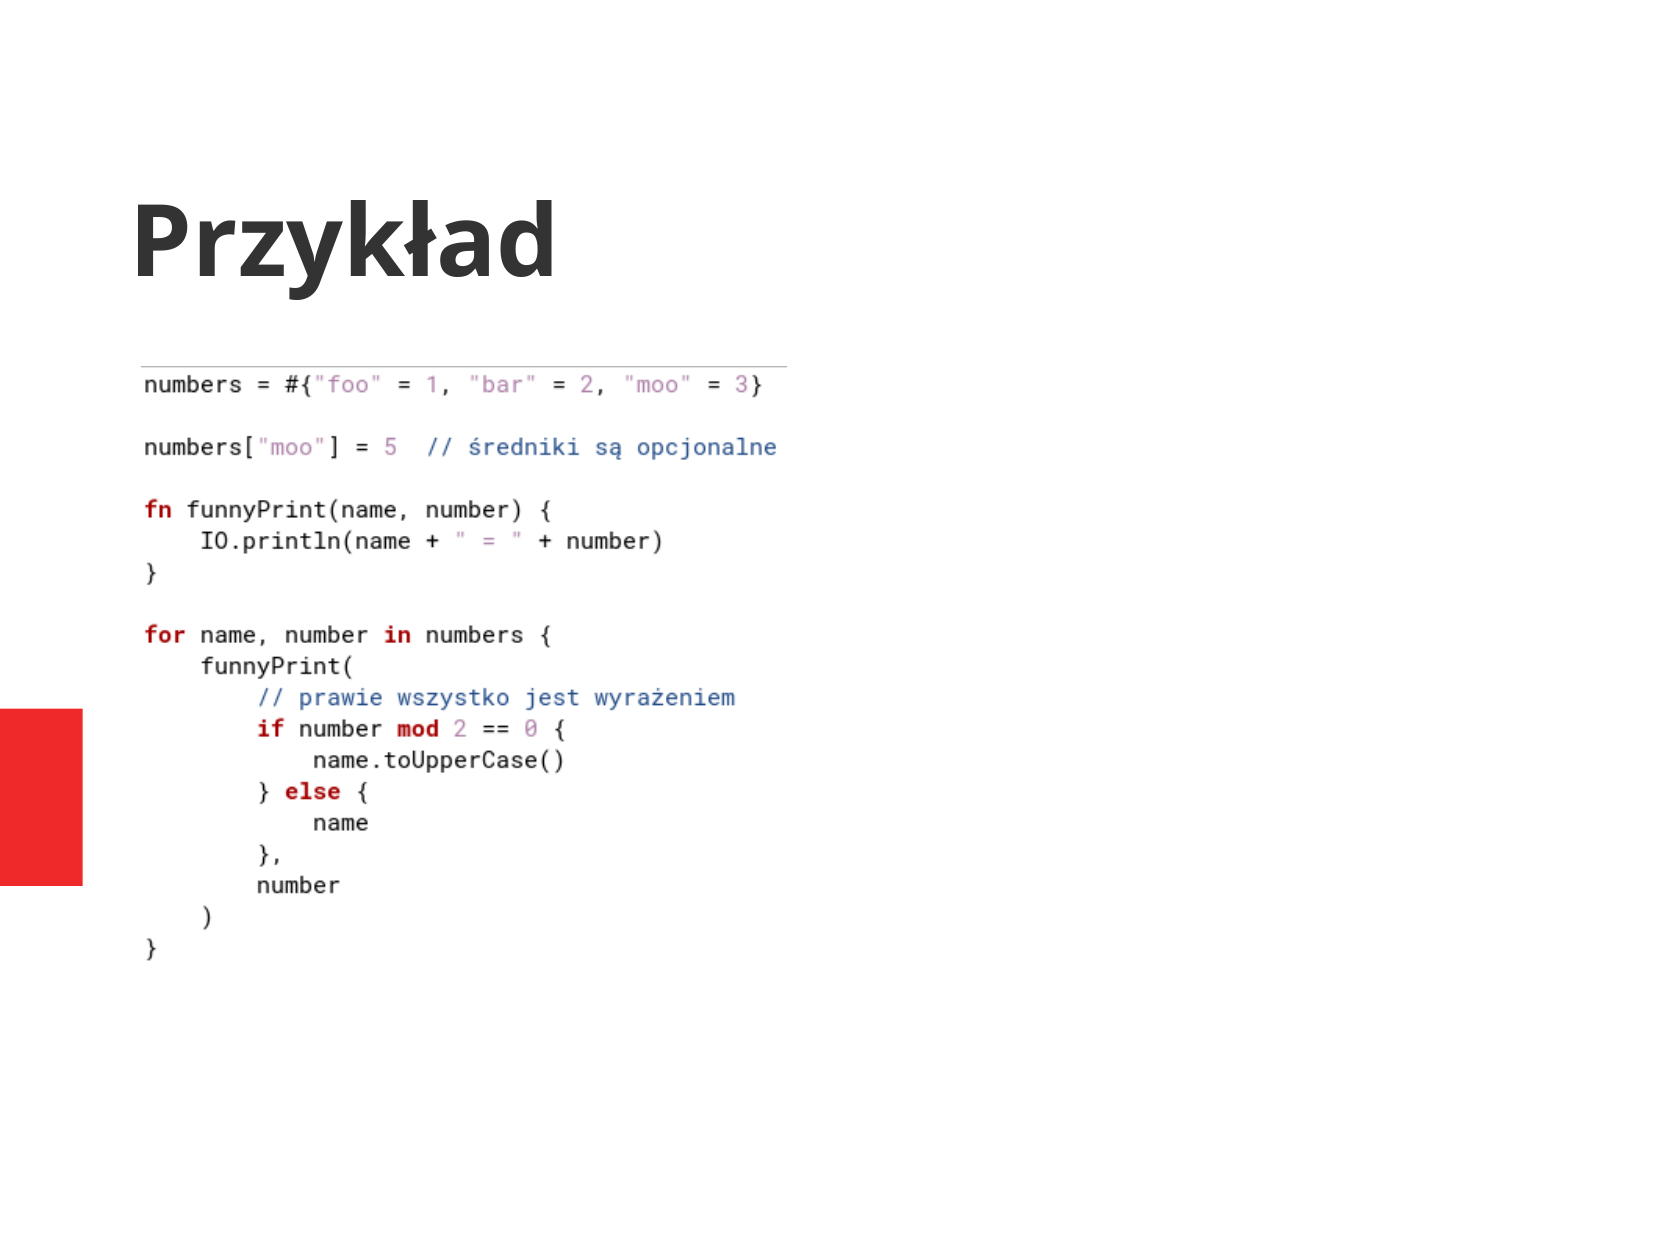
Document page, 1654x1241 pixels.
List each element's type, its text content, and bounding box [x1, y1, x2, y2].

picture [141, 366, 787, 981]
title Przykład [129, 119, 1536, 356]
